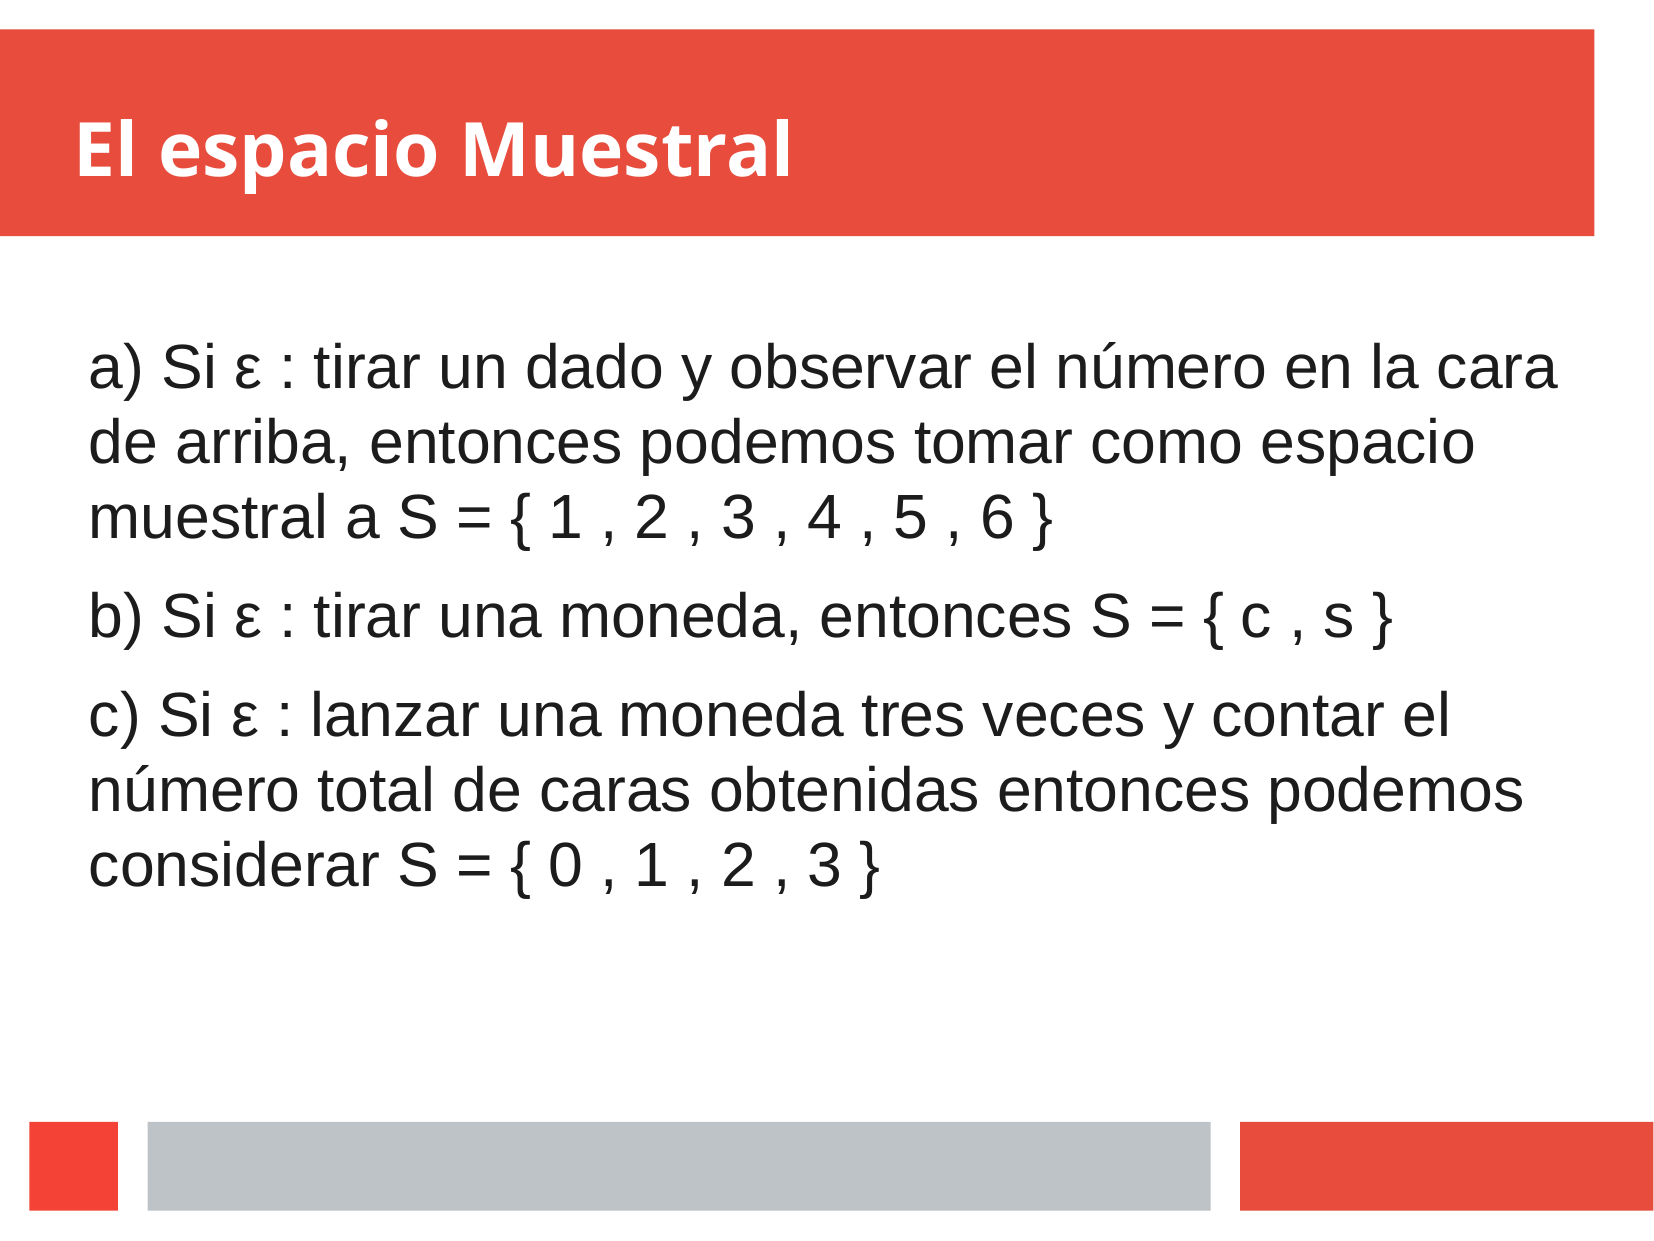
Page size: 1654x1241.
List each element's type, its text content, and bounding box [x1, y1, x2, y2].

list a) Si ε : tirar un dado y observar el número en la cara de arriba, entonces podemos tomar como espacio muestral a S = { 1 , 2 , 3 , 4 , 5 , 6 } b) Si ε : tirar una moneda, entonces S = { c , s } c) Si ε : lanzar una moneda tres veces y contar el número total de caras obtenidas entonces podemos considerar S = { 0 , 1 , 2 , 3 } [73, 311, 1580, 678]
title El espacio Muestral [59, 59, 1595, 207]
